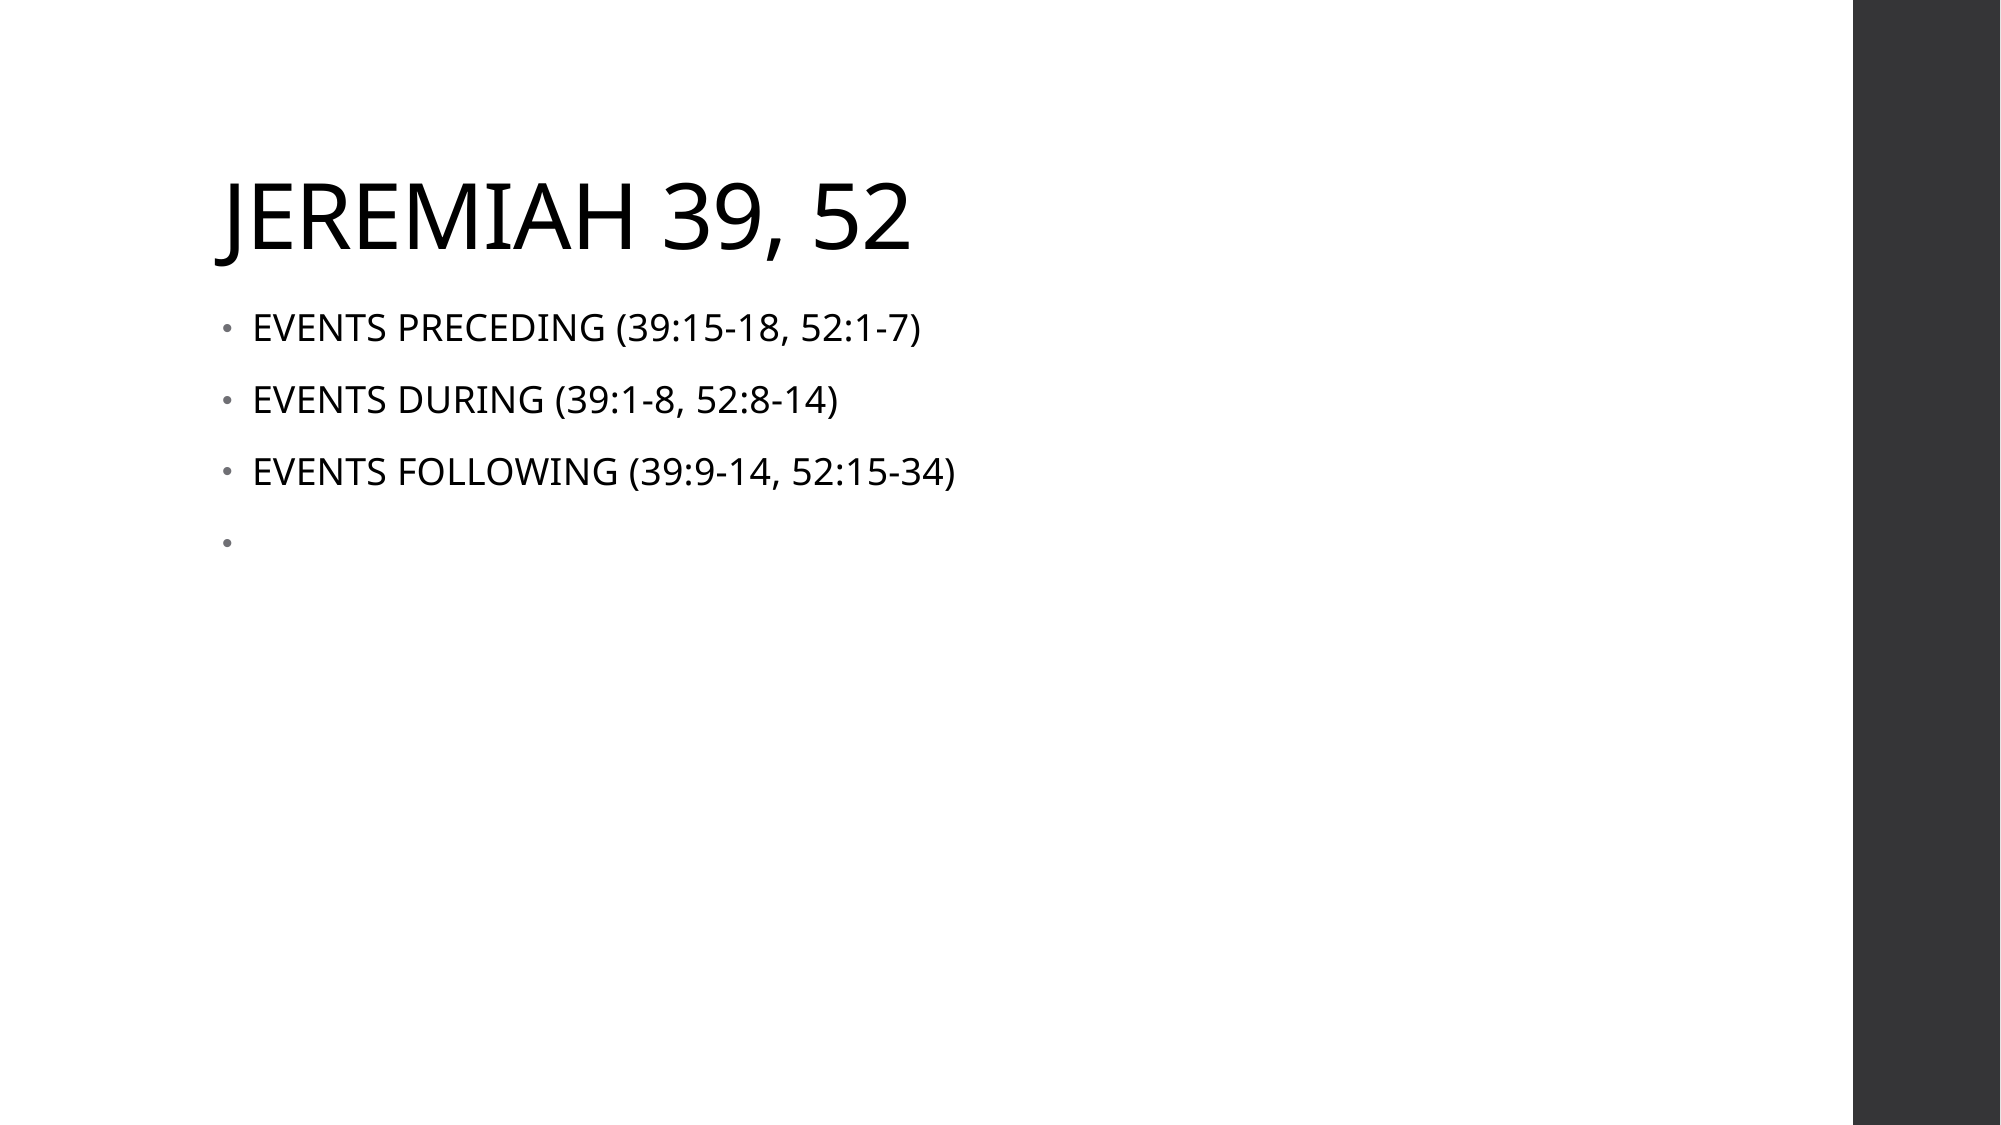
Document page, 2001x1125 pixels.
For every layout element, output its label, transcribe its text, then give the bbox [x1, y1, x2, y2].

title JEREMIAH 39, 52 [206, 60, 1797, 278]
list EVENTS PRECEDING (39:15-18, 52:1-7) EVENTS DURING (39:1-8, 52:8-14) EVENTS FOLLOWING (39:9-14, 52:15-34) [206, 299, 1617, 1014]
